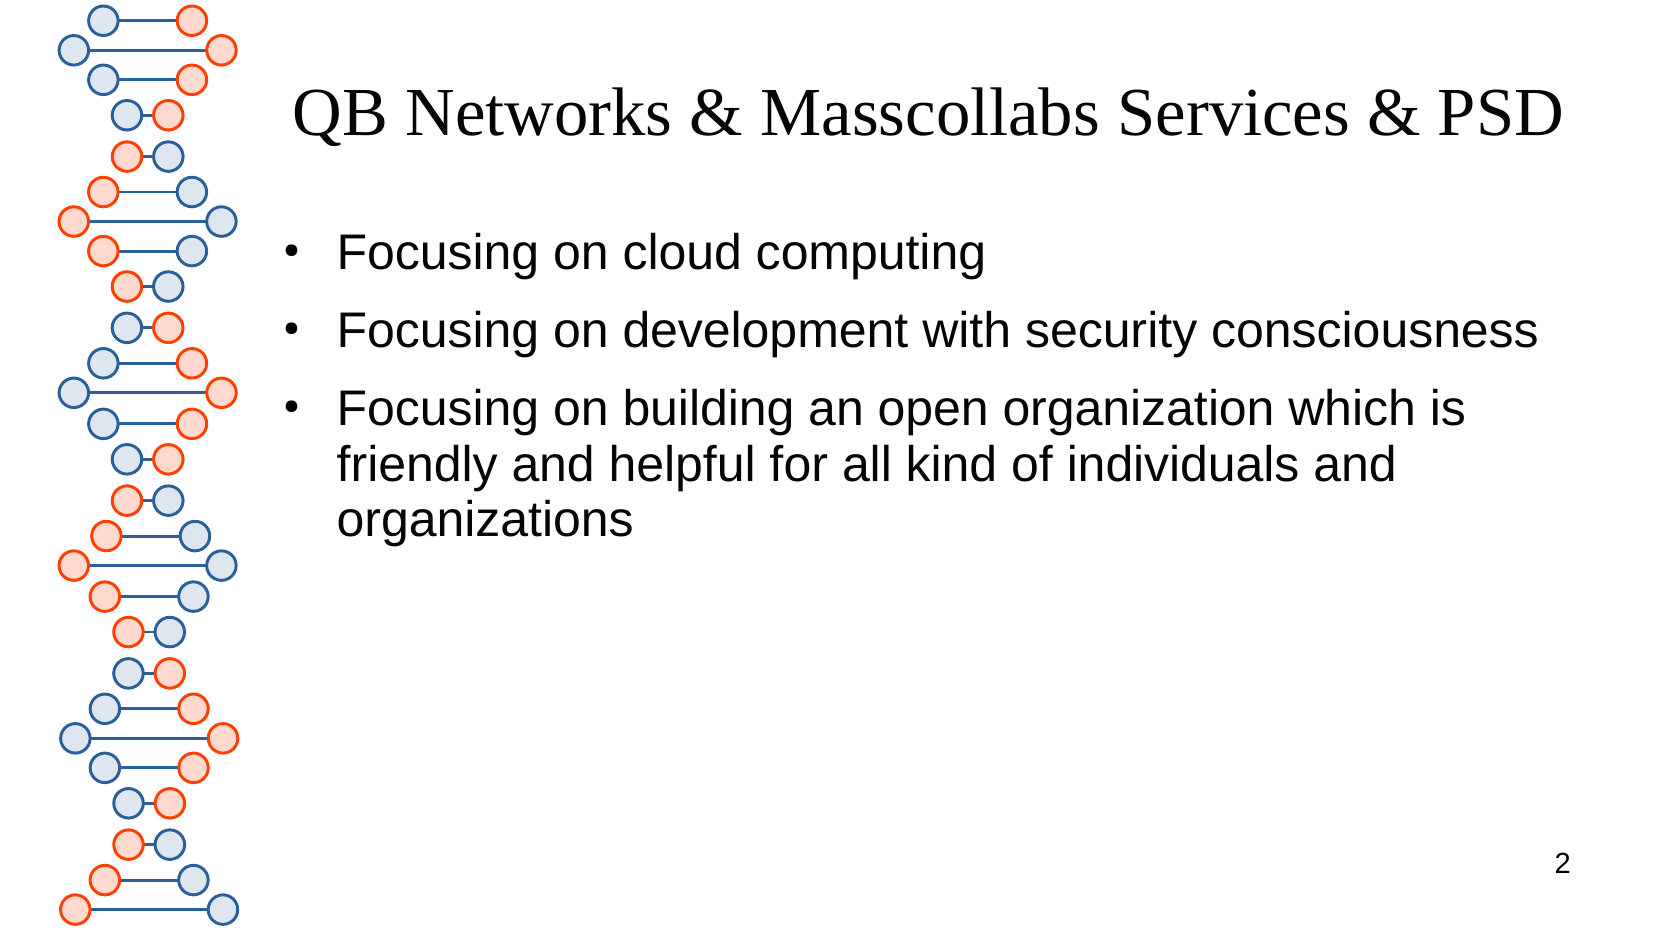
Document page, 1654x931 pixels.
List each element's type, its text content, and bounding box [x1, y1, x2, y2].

title QB Networks & Masscollabs Services & PSD [265, 35, 1595, 189]
list Focusing on cloud computing Focusing on development with security consciousness Focusing on building an open organization which is friendly and helpful for all kind of individuals and organizations [265, 224, 1595, 764]
